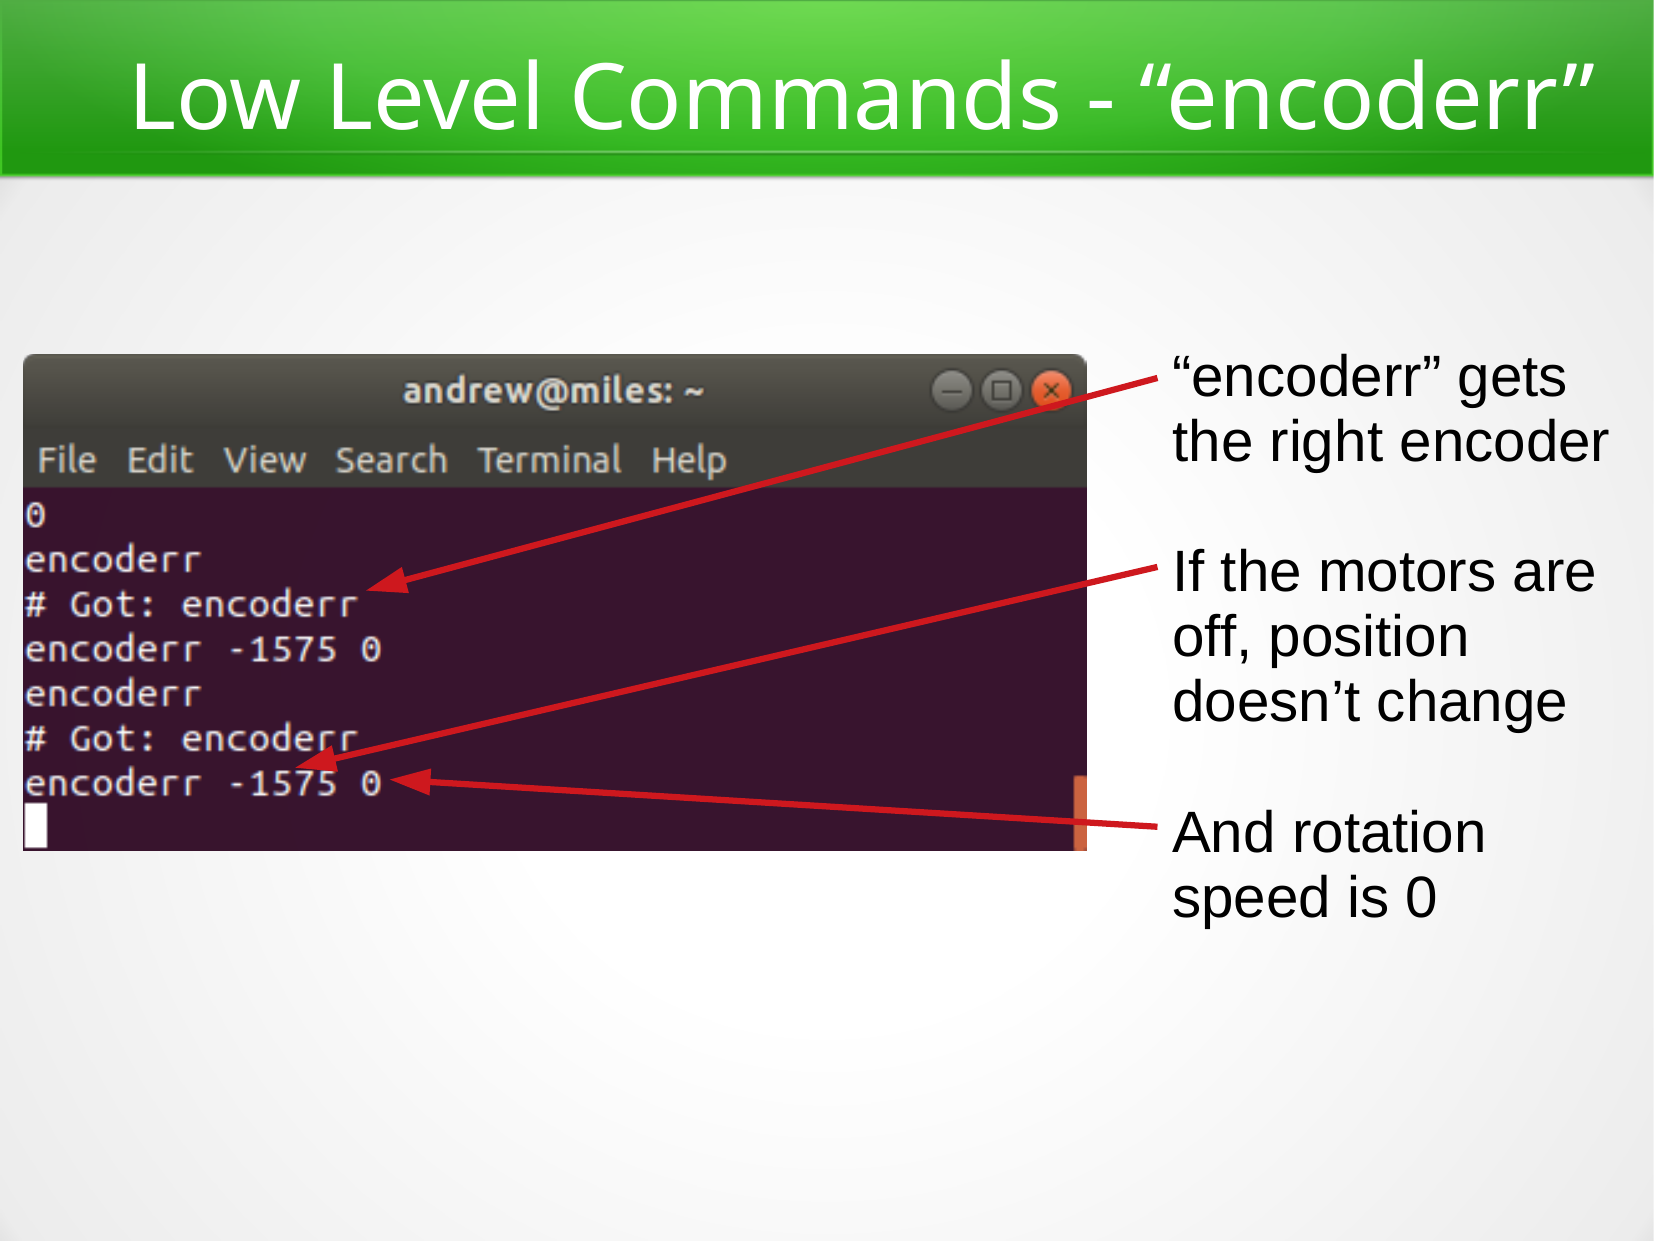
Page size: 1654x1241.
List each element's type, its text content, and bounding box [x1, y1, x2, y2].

text_box “encoderr” gets the right encoder If the motors are off, position doesn’t change And rotation speed is 0 [1157, 271, 1654, 1241]
picture [0, 0, 1654, 1241]
title Low Level Commands - “encoderr” [118, 23, 1607, 166]
